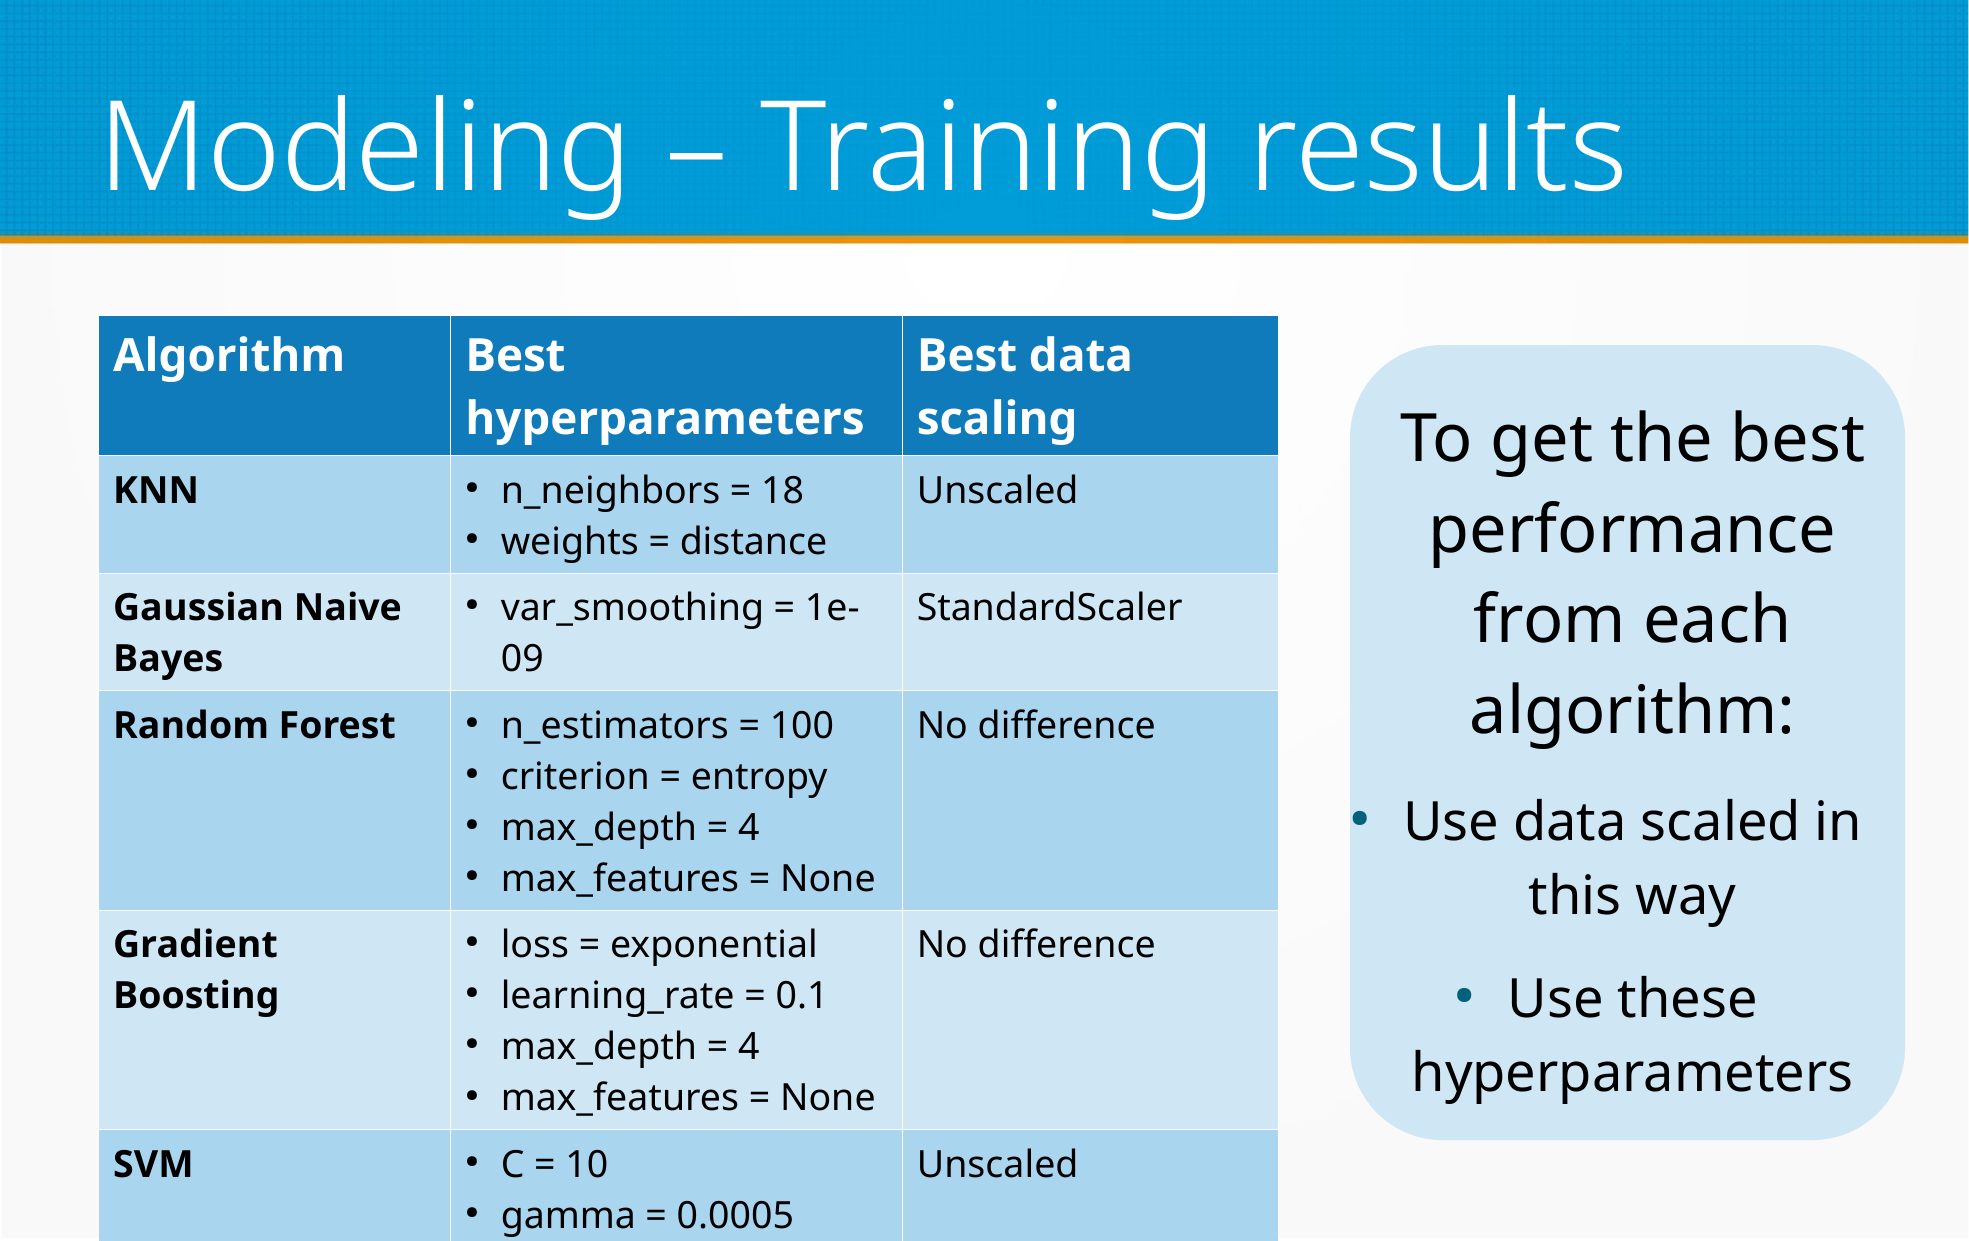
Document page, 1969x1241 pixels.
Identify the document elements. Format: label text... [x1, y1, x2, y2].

table_cell Gradient Boosting [99, 911, 450, 1129]
table_cell No difference [903, 691, 1278, 910]
table_cell Unscaled [903, 1130, 1278, 1241]
table_header Best data scaling [903, 316, 1278, 455]
title Modeling – Training results [98, 19, 1870, 227]
table_header Algorithm [99, 316, 450, 455]
text_box [1363, 345, 1906, 1115]
table_cell Random Forest [99, 691, 450, 910]
list To get the best performance from each algorithm: Use data scaled in this way Use these hyperparameters [1320, 390, 1876, 1171]
table_cell loss = exponential learning_rate = 0.1 max_depth = 4 max_features = None [451, 911, 902, 1129]
table_cell SVM [99, 1130, 450, 1241]
table_cell StandardScaler [903, 574, 1278, 690]
table_cell No difference [903, 911, 1278, 1129]
table_cell KNN [99, 456, 450, 573]
table_cell var_smoothing = 1e-09 [451, 574, 902, 690]
table_header Best hyperparameters [451, 316, 902, 455]
table_cell Gaussian Naive Bayes [99, 574, 450, 690]
table_cell Unscaled [903, 456, 1278, 573]
picture [0, 233, 1969, 1241]
table_cell n_neighbors = 18 weights = distance [451, 456, 902, 573]
table_cell n_estimators = 100 criterion = entropy max_depth = 4 max_features = None [451, 691, 902, 910]
table_cell C = 10 gamma = 0.0005 [451, 1130, 902, 1241]
